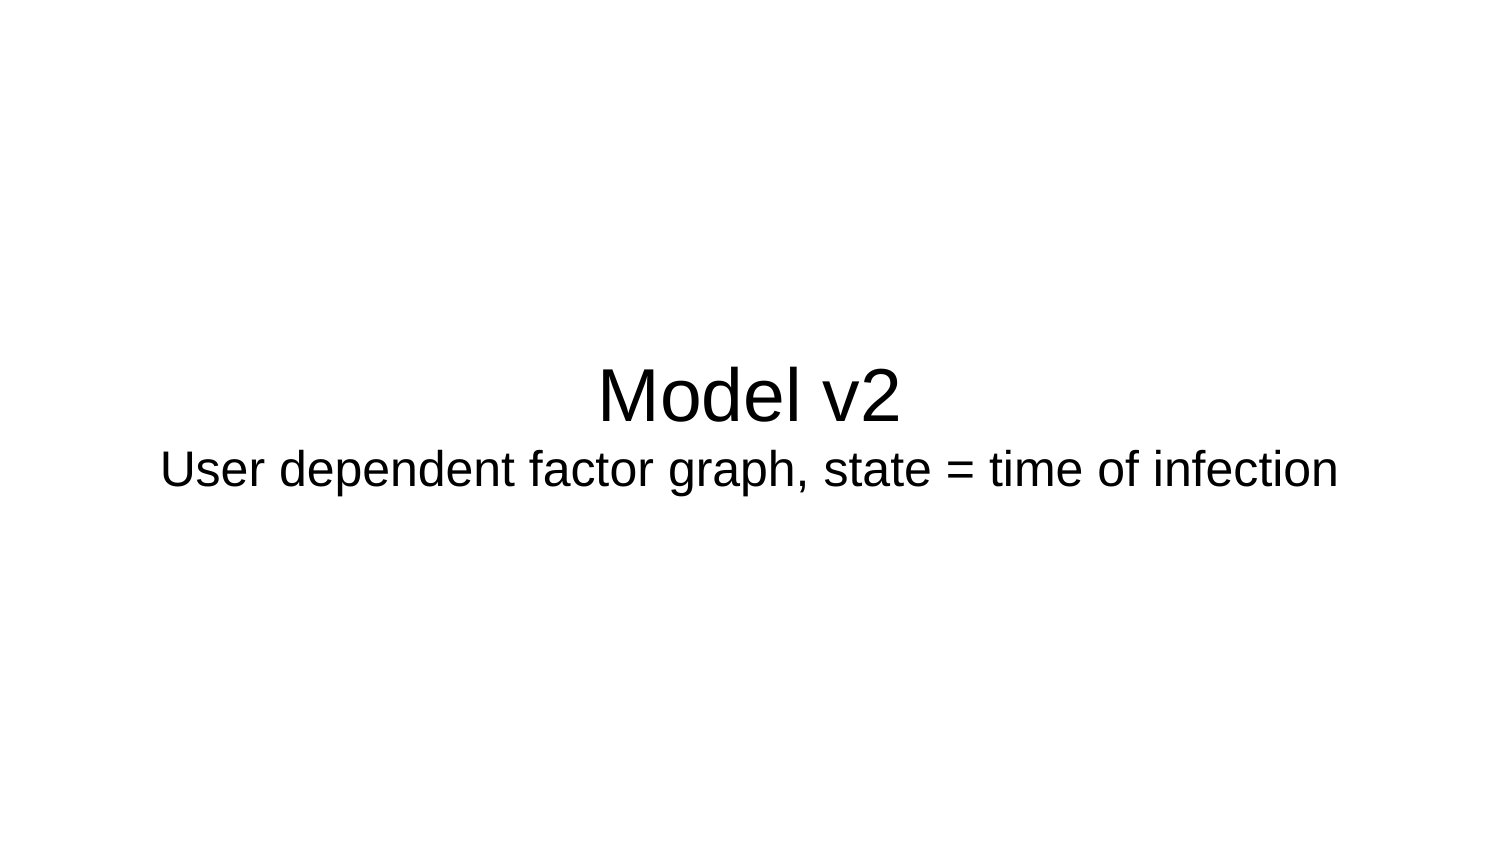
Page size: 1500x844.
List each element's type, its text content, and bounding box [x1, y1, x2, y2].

title Model v2 User dependent factor graph, state = time of infection [51, 352, 1449, 491]
